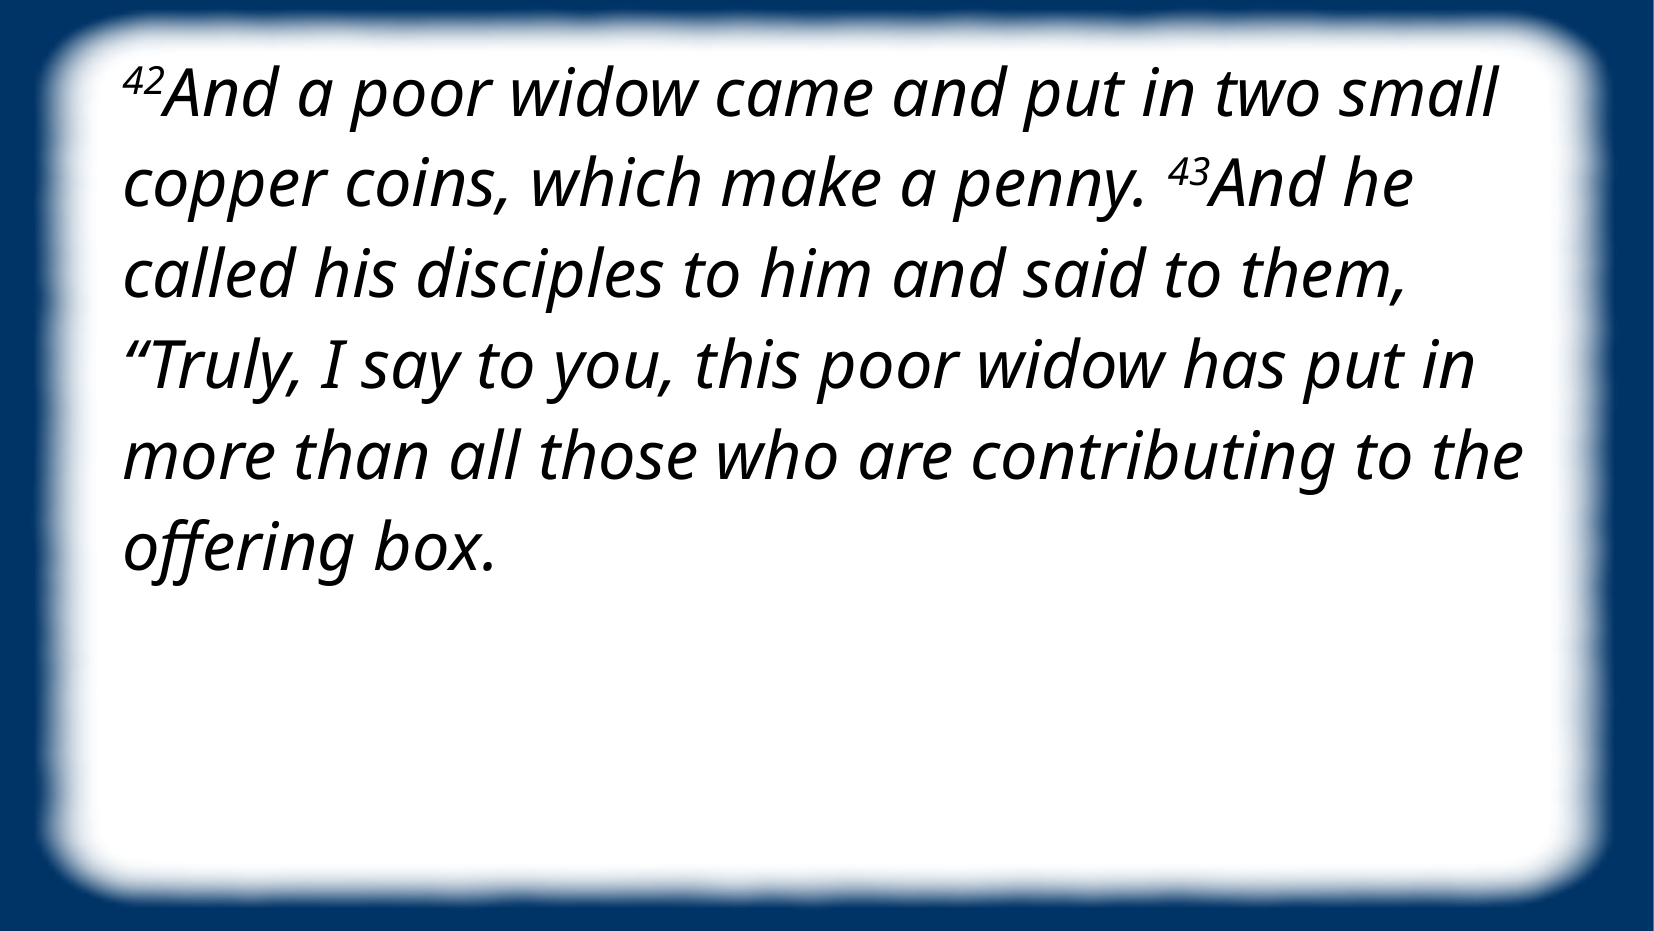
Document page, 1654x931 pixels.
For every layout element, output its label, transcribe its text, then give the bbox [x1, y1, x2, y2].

text_box 42And a poor widow came and put in two small copper coins, which make a penny. 43And he called his disciples to him and said to them, “Truly, I say to you, this poor widow has put in more than all those who are contributing to the offering box. [107, 37, 1548, 585]
picture [0, 0, 1654, 931]
